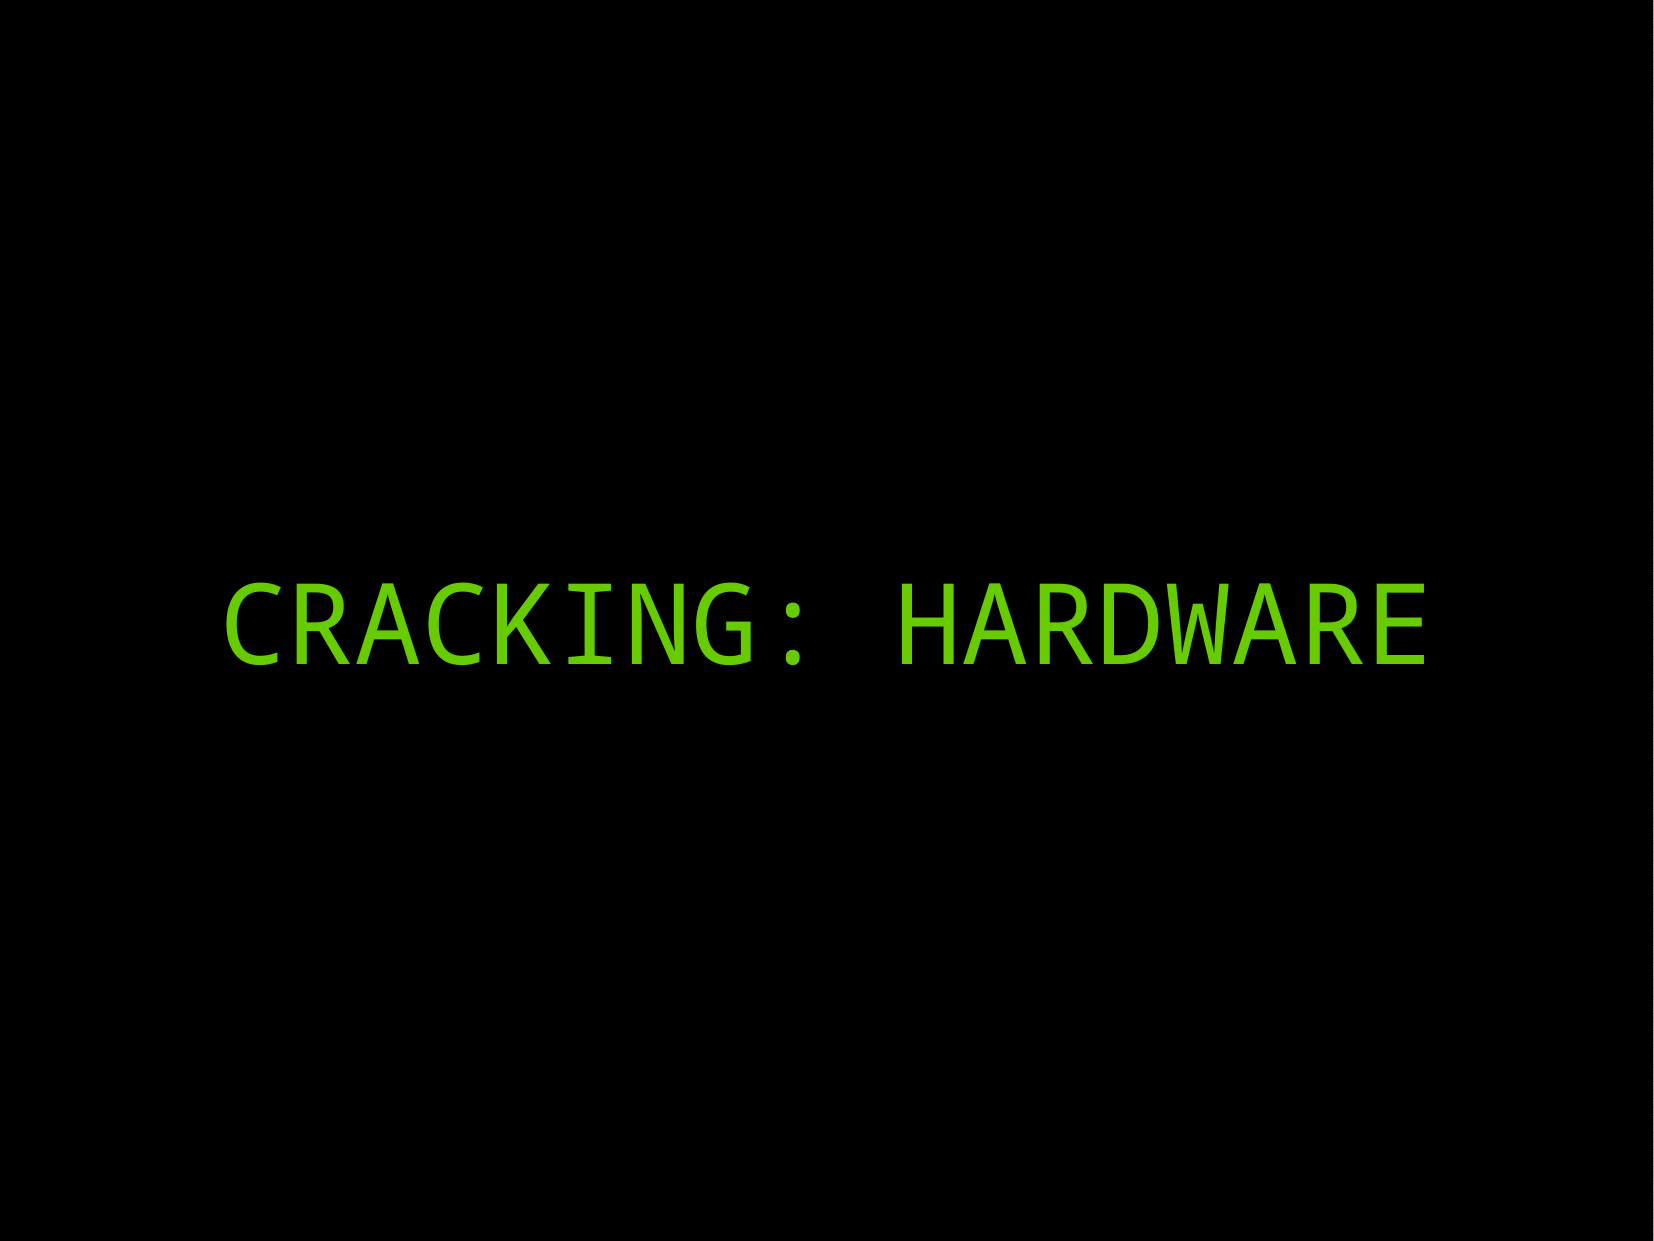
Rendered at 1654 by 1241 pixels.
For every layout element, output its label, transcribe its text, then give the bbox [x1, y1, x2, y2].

title CRACKING: HARDWARE [0, 0, 1654, 1241]
